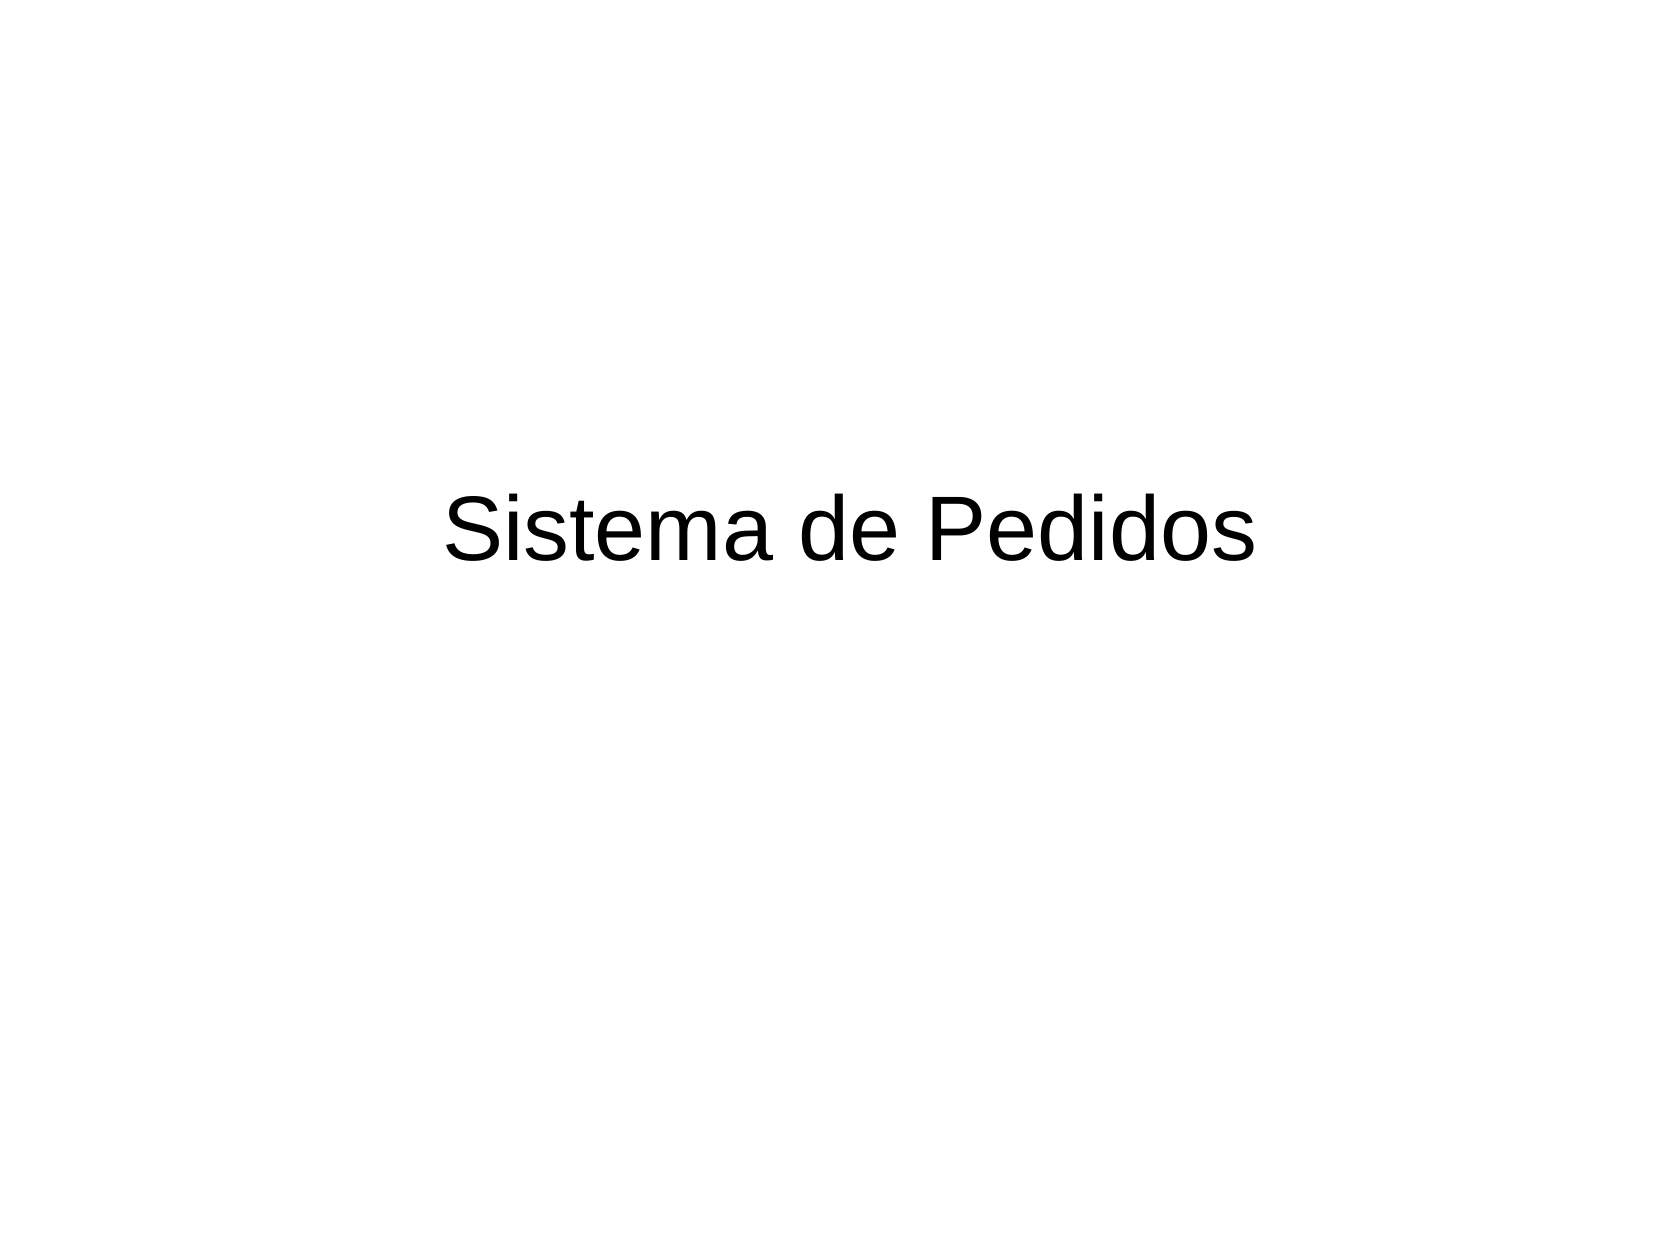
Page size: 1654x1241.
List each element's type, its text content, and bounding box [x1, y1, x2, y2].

title Sistema de Pedidos [106, 425, 1595, 633]
